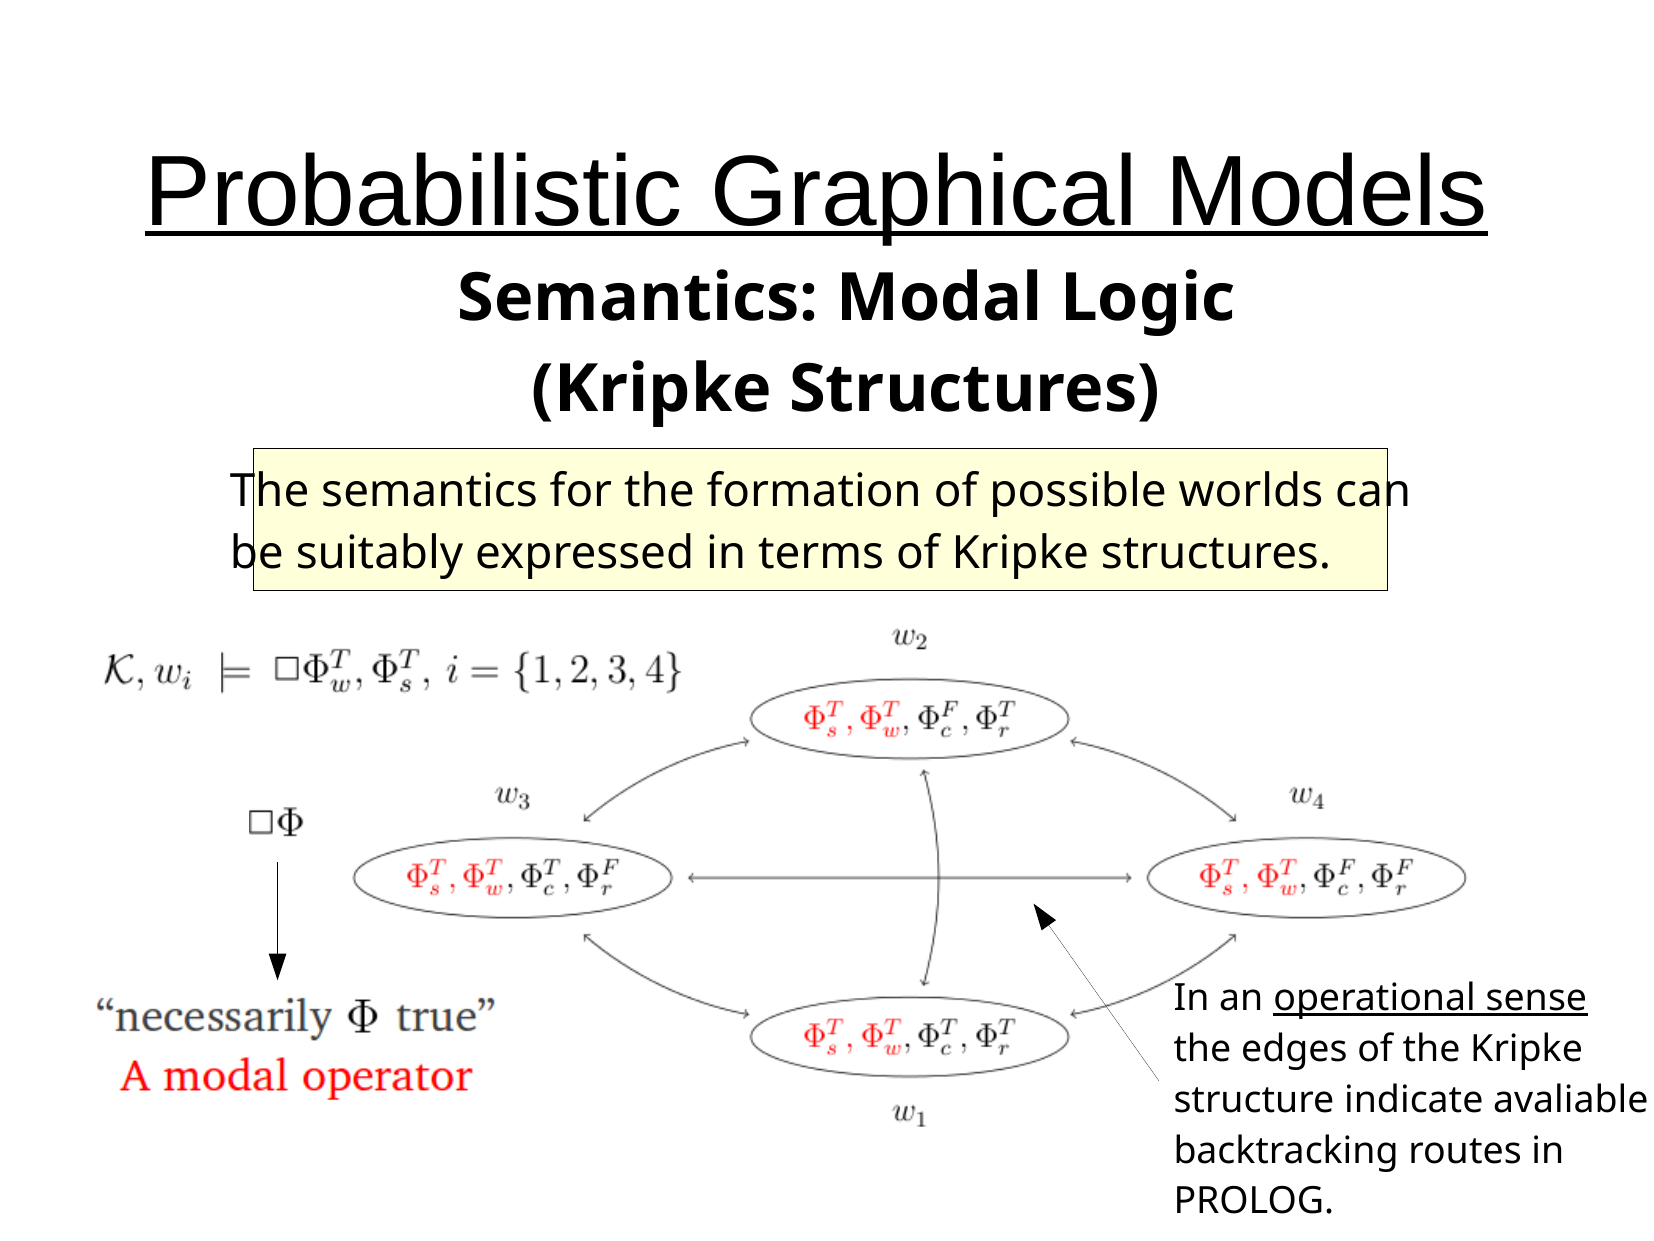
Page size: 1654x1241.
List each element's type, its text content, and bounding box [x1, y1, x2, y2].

text_box The semantics for the formation of possible worlds can be suitably expressed in terms of Kripke structures. [253, 448, 1388, 591]
picture [82, 604, 1477, 1152]
picture [249, 790, 308, 857]
text_box In an operational sense the edges of the Kripke structure indicate avaliable backtracking routes in PROLOG. [1158, 962, 1632, 1204]
text_box Semantics: Modal Logic (Kripke Structures) [442, 242, 1329, 442]
text_box Probabilistic Graphical Models [129, 127, 1517, 254]
